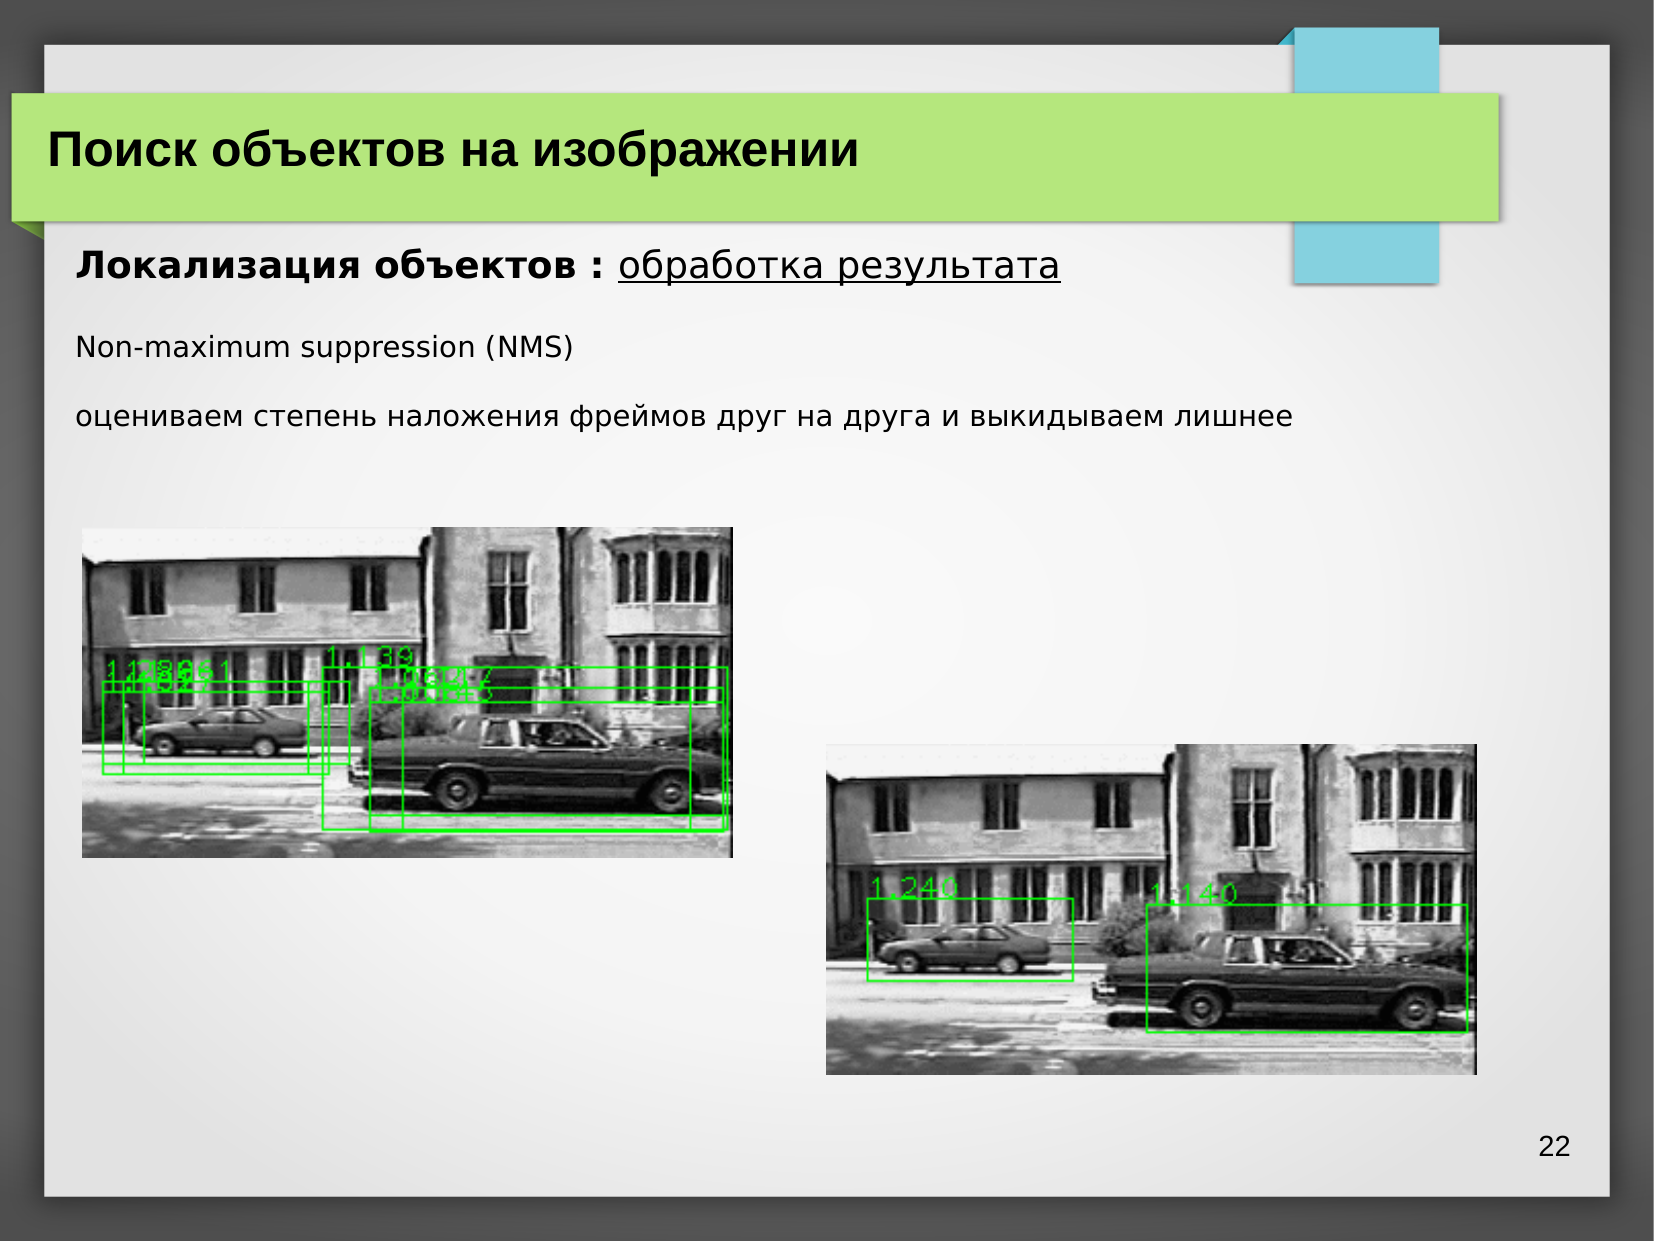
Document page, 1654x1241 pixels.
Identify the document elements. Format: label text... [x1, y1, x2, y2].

title Поиск объектов на изображении [47, 120, 1004, 177]
text_box Локализация объектов : обработка результата Non-maximum suppression (NMS) оцениваем степень наложения фреймов друг на друга и выкидываем лишнее [60, 236, 1453, 528]
picture [0, 0, 1654, 1241]
